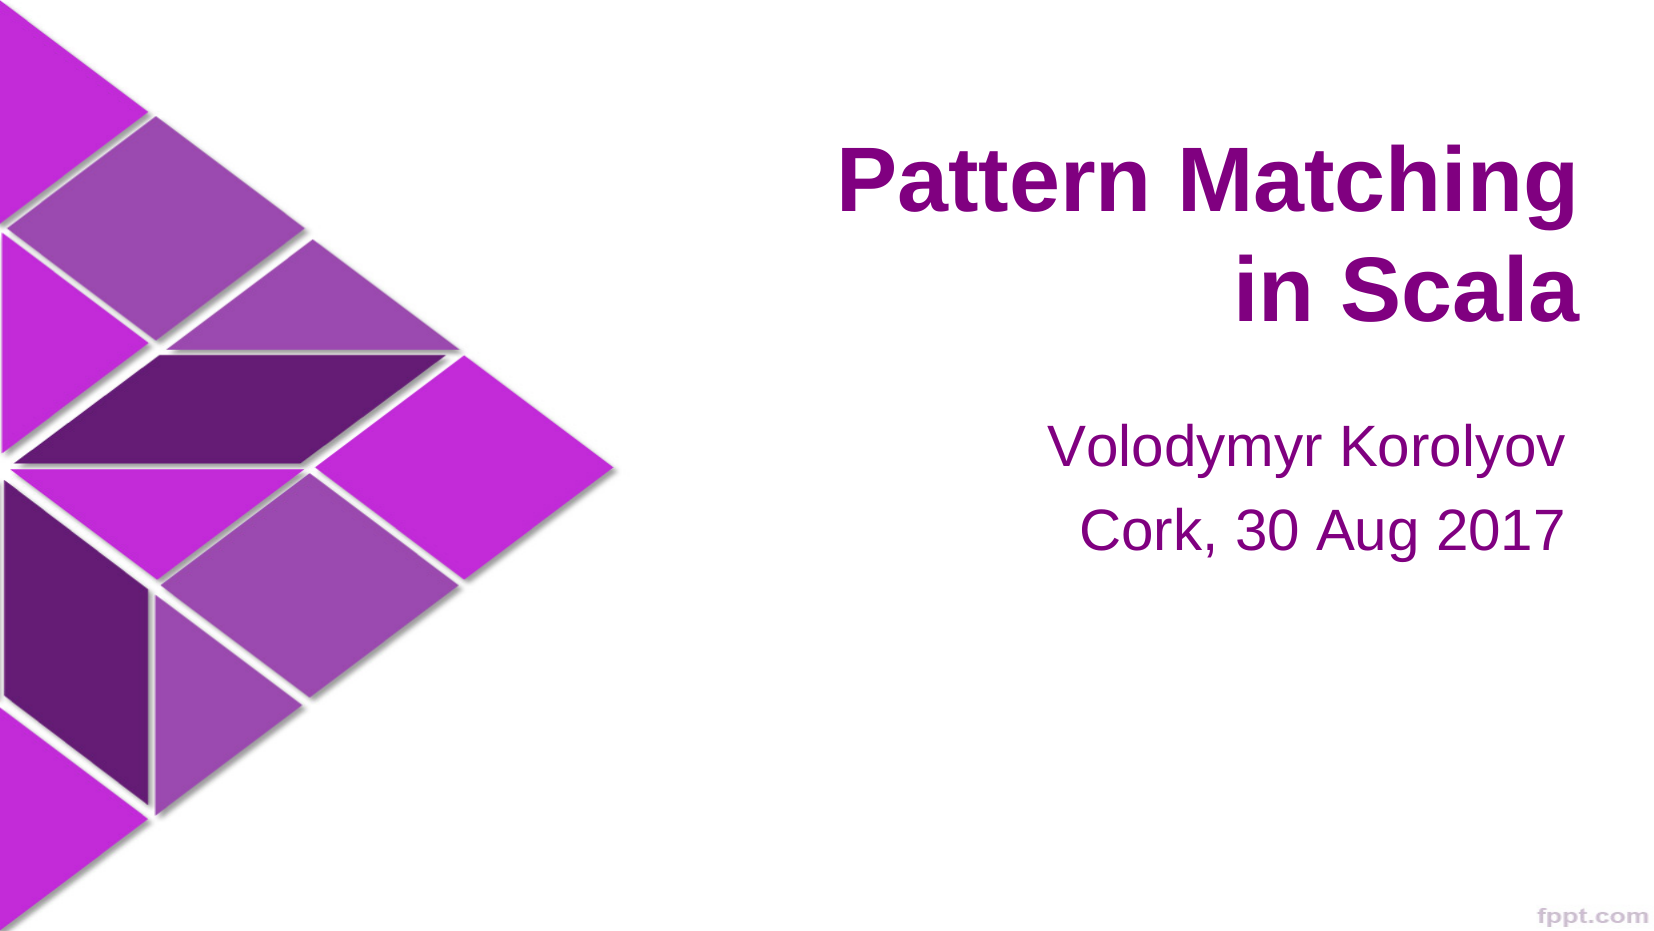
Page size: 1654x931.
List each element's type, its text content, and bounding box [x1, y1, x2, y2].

subtitle Volodymyr Korolyov Cork, 30 Aug 2017 [611, 400, 1582, 505]
picture [0, 0, 1654, 931]
text_box Pattern Matching in Scala [429, 87, 1596, 371]
